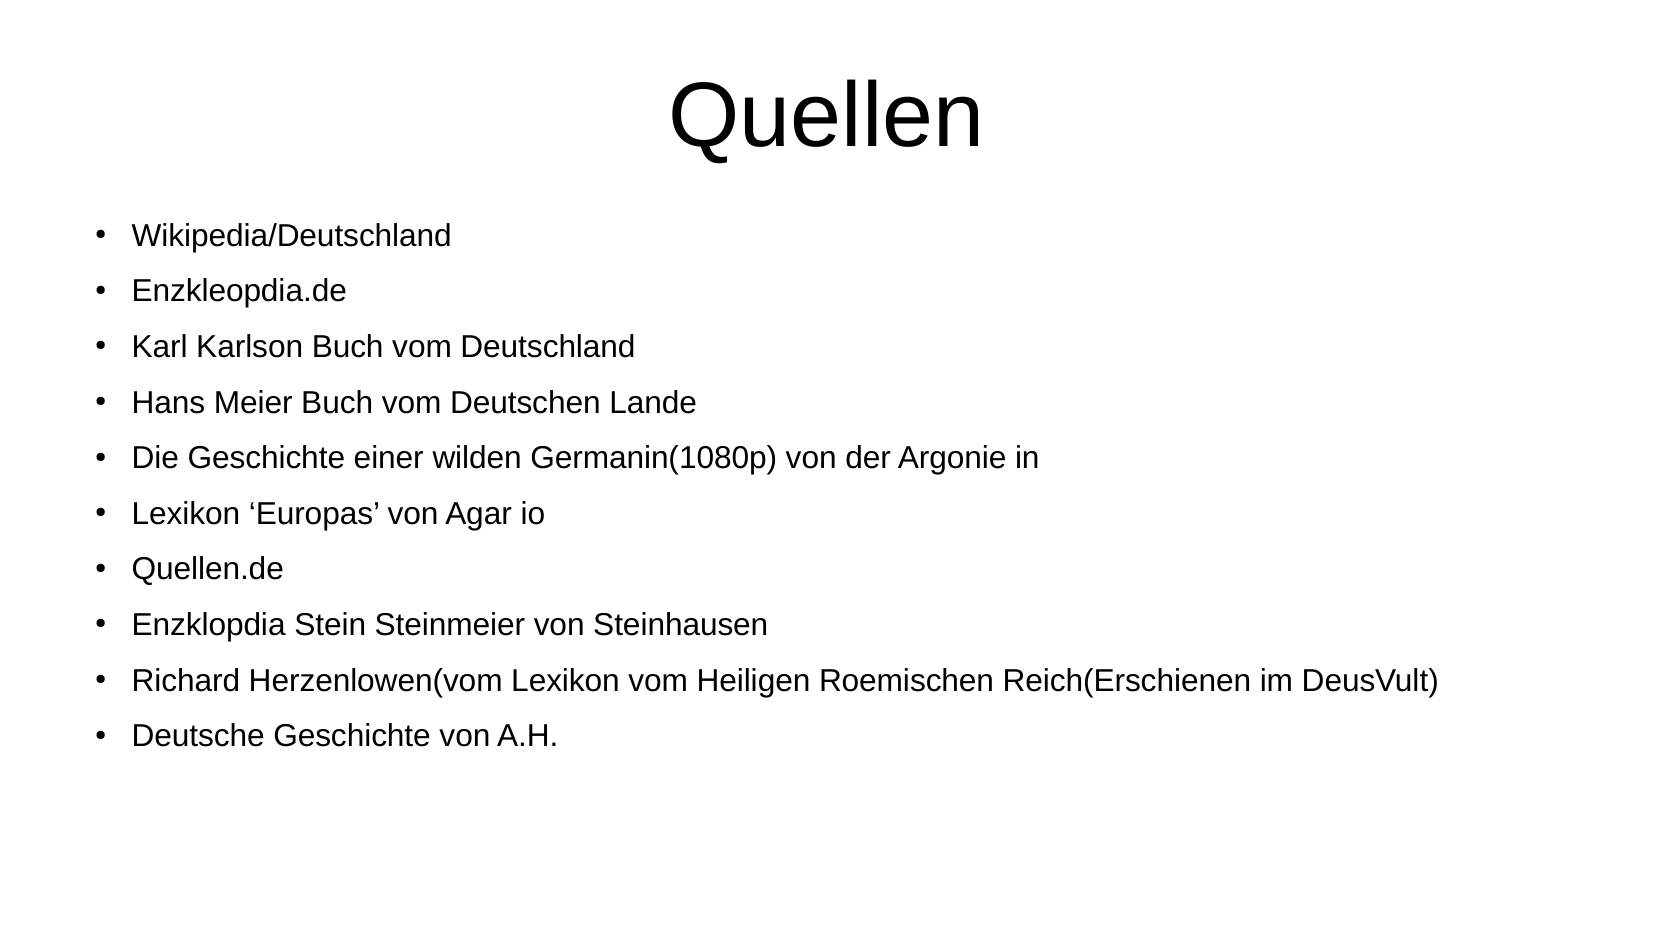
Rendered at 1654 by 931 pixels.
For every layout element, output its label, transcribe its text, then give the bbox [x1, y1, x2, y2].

list Wikipedia/Deutschland Enzkleopdia.de Karl Karlson Buch vom Deutschland Hans Meier Buch vom Deutschen Lande Die Geschichte einer wilden Germanin(1080p) von der Argonie in Lexikon ‘Europas’ von Agar io Quellen.de Enzklopdia Stein Steinmeier von Steinhausen Richard Herzenlowen(vom Lexikon vom Heiligen Roemischen Reich(Erschienen im DeusVult) Deutsche Geschichte von A.H. [82, 217, 1571, 758]
title Quellen [82, 37, 1571, 193]
